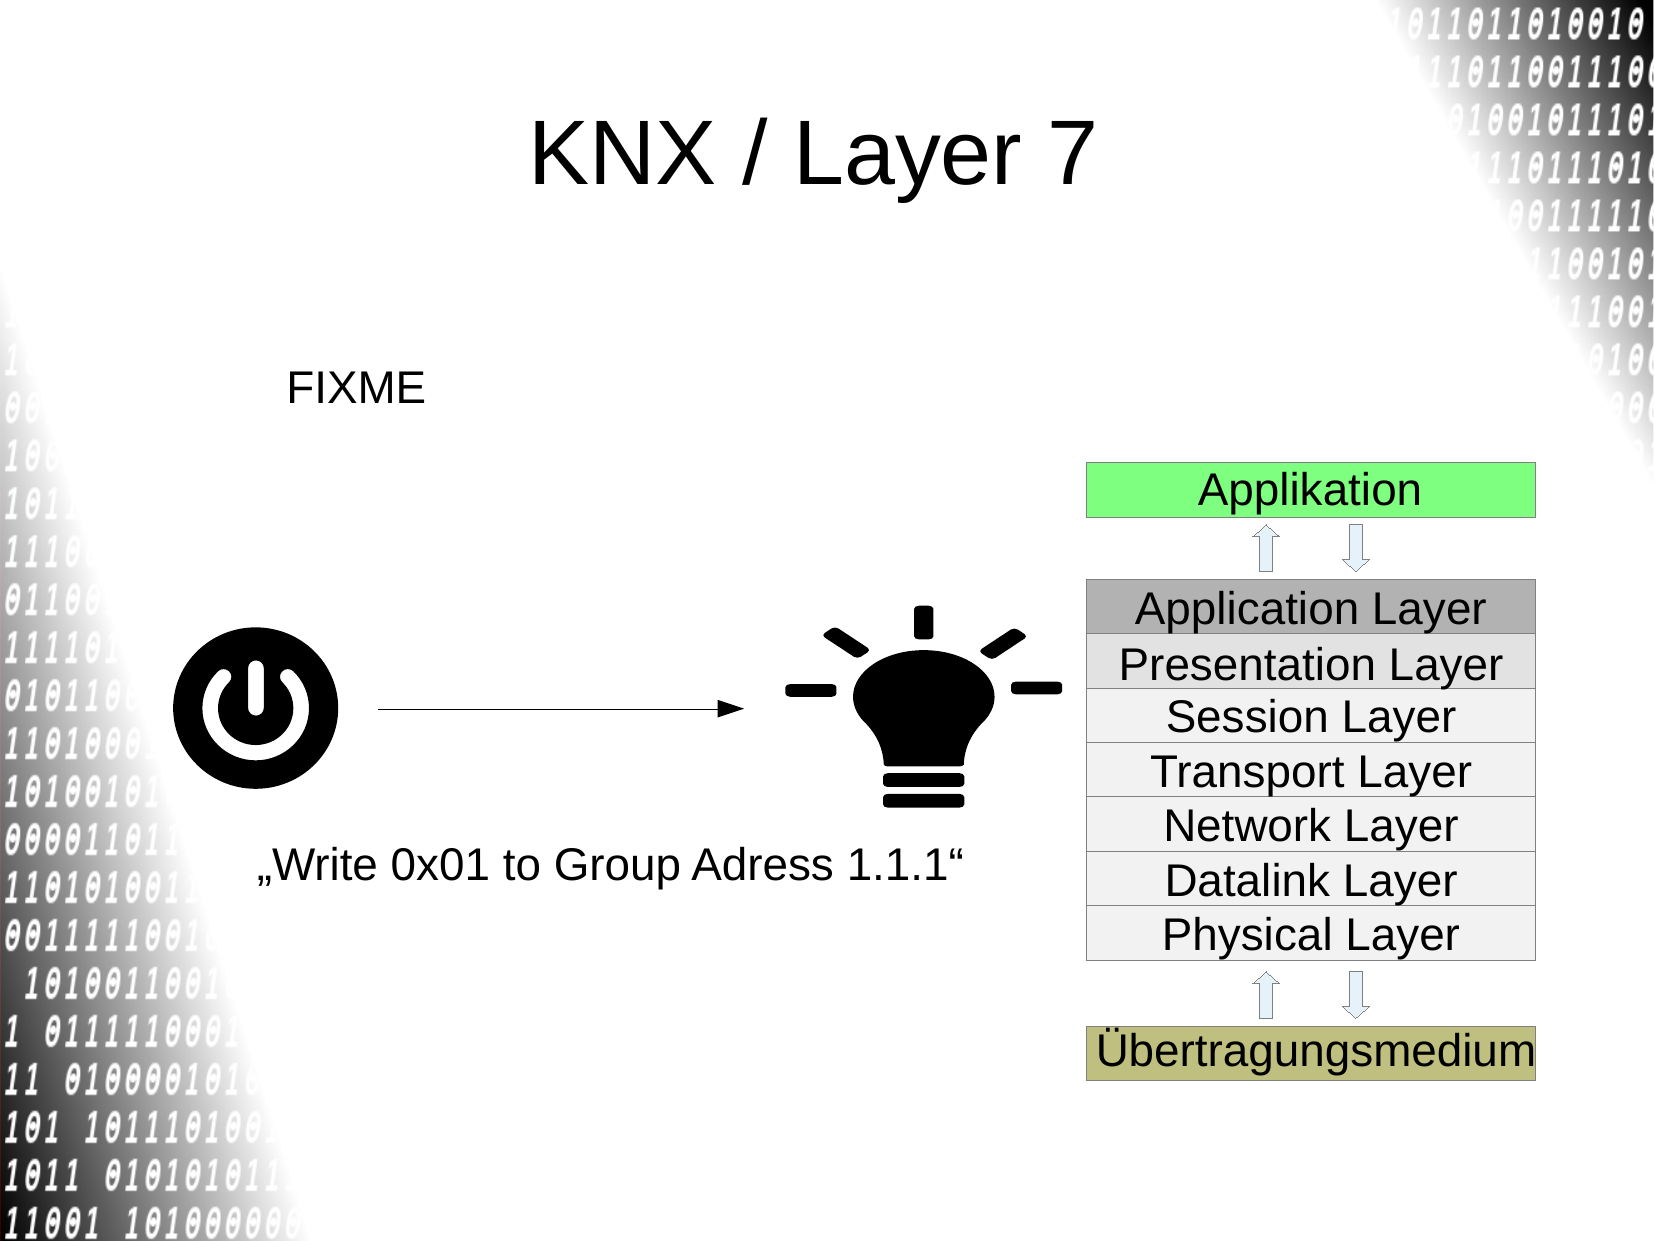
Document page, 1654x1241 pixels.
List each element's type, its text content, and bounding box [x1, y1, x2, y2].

text_box [1252, 971, 1280, 1019]
text_box Übertragungsmedium [489, 1018, 1654, 1085]
text_box Application Layer [1086, 575, 1536, 631]
text_box Applikation [483, 456, 1654, 524]
text_box Session Layer [1086, 684, 1536, 738]
text_box FIXME [236, 354, 1170, 472]
picture [0, 0, 1654, 1241]
text_box Physical Layer [1086, 901, 1536, 968]
text_box Network Layer [1086, 792, 1536, 847]
text_box Presentation Layer [1086, 631, 1536, 684]
text_box [1342, 971, 1370, 1019]
text_box [1342, 524, 1370, 572]
text_box Datalink Layer [1086, 847, 1536, 901]
text_box „Write 0x01 to Group Adress 1.1.1“ [242, 831, 1034, 898]
text_box Transport Layer [1086, 738, 1536, 792]
text_box [1252, 524, 1280, 572]
